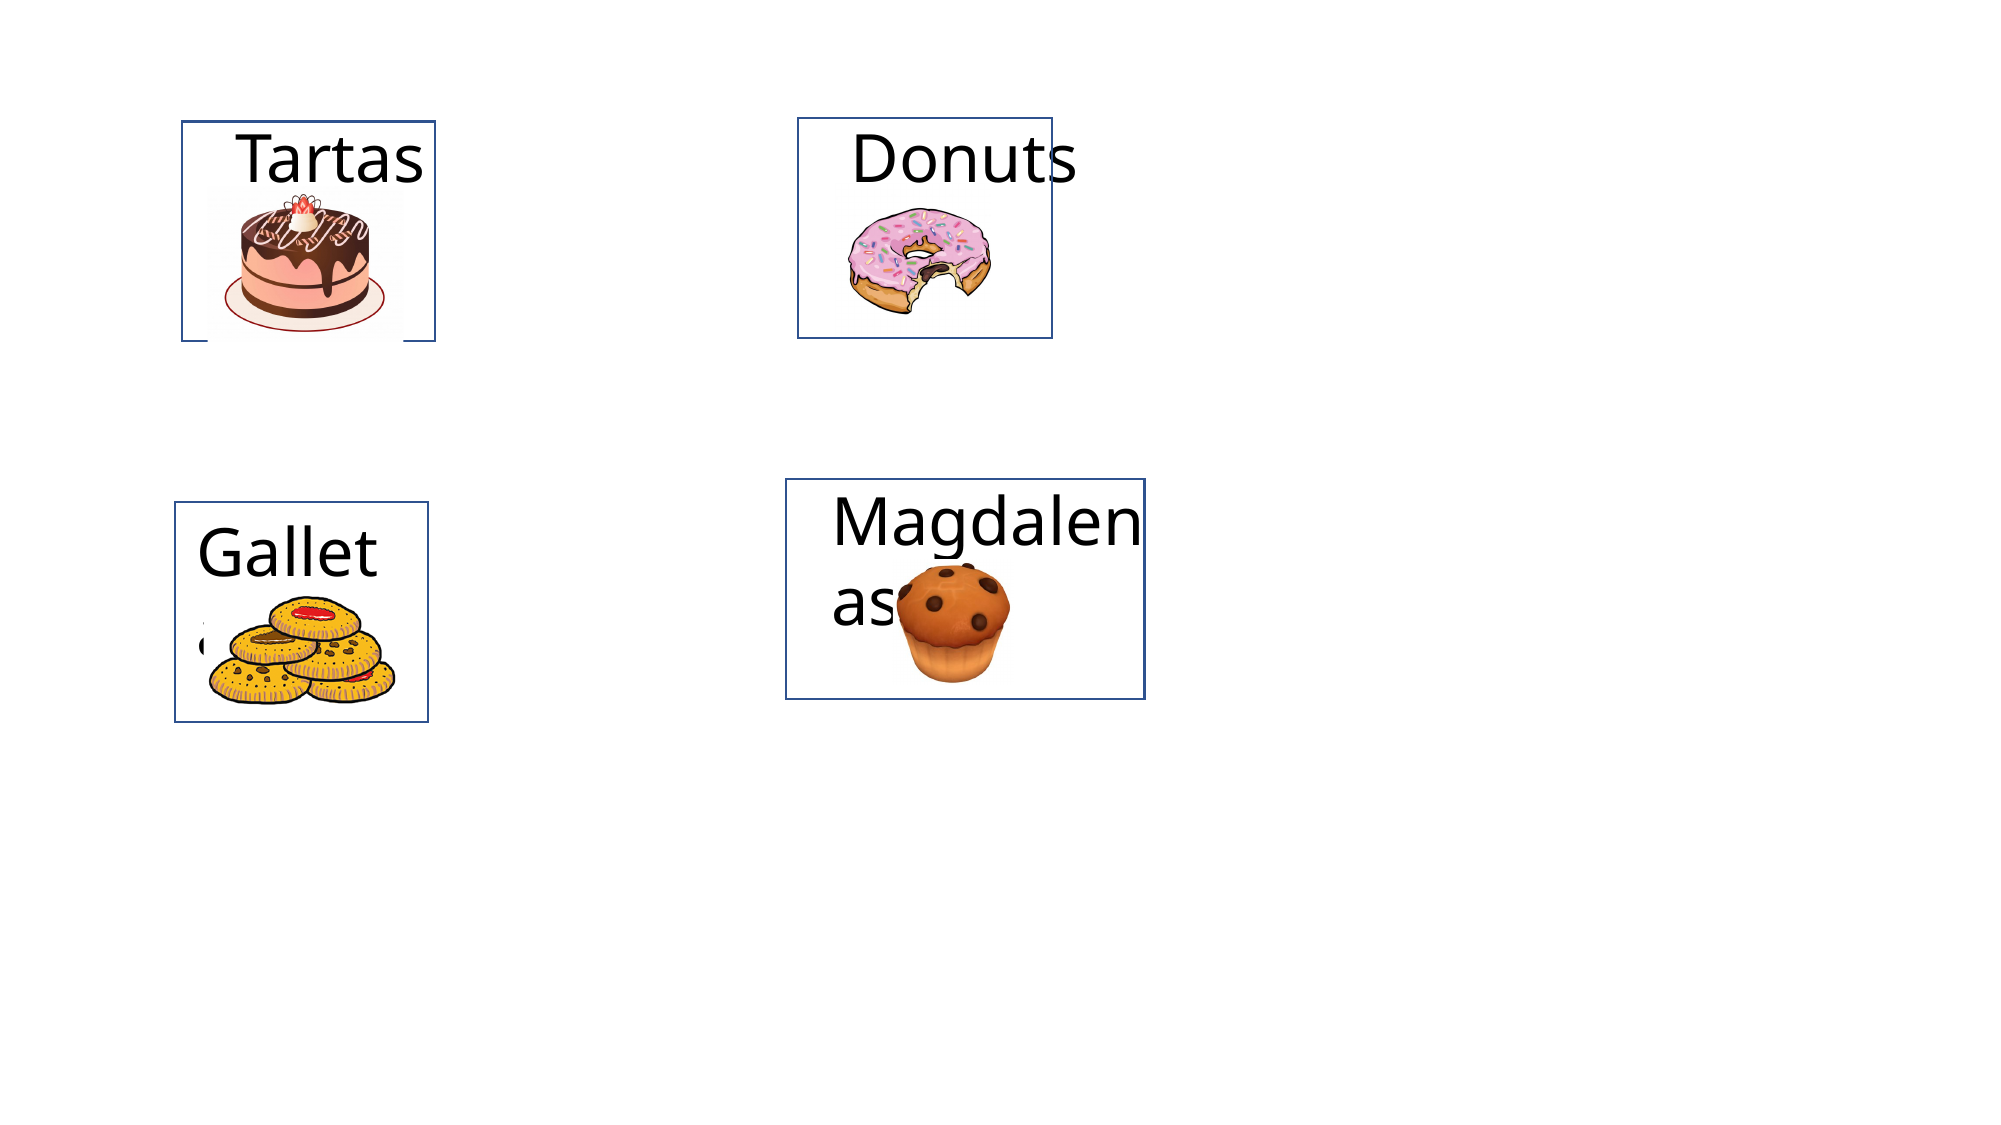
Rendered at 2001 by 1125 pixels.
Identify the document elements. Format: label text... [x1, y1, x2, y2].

picture [835, 183, 991, 337]
text_box Galletas [181, 503, 427, 598]
text_box Magdalenas [816, 471, 1165, 568]
picture [892, 559, 1014, 685]
text_box Tartas [220, 108, 525, 205]
picture [203, 588, 400, 713]
text_box Donuts [835, 108, 1165, 205]
picture [207, 186, 404, 342]
text_box Magdalenas [816, 480, 1143, 568]
text_box Donuts [835, 119, 1051, 205]
